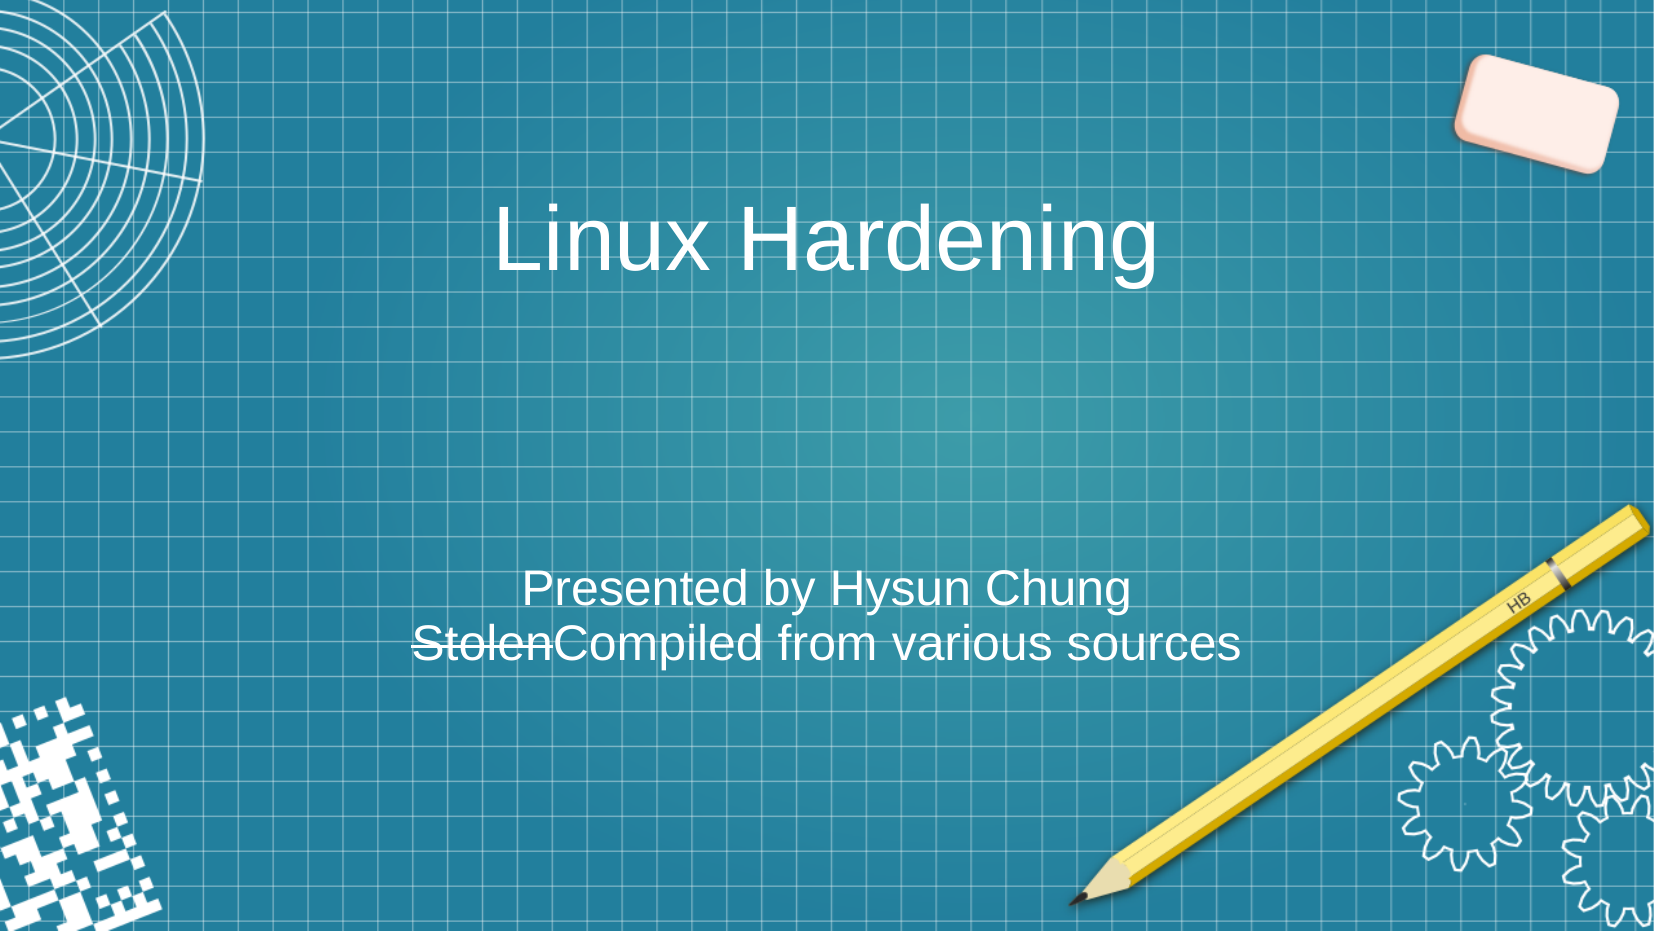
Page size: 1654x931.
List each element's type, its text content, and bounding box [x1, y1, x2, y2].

subtitle Presented by Hysun Chung StolenCompiled from various sources [82, 389, 1571, 842]
title Linux Hardening [82, 132, 1571, 346]
picture [0, 0, 1654, 931]
